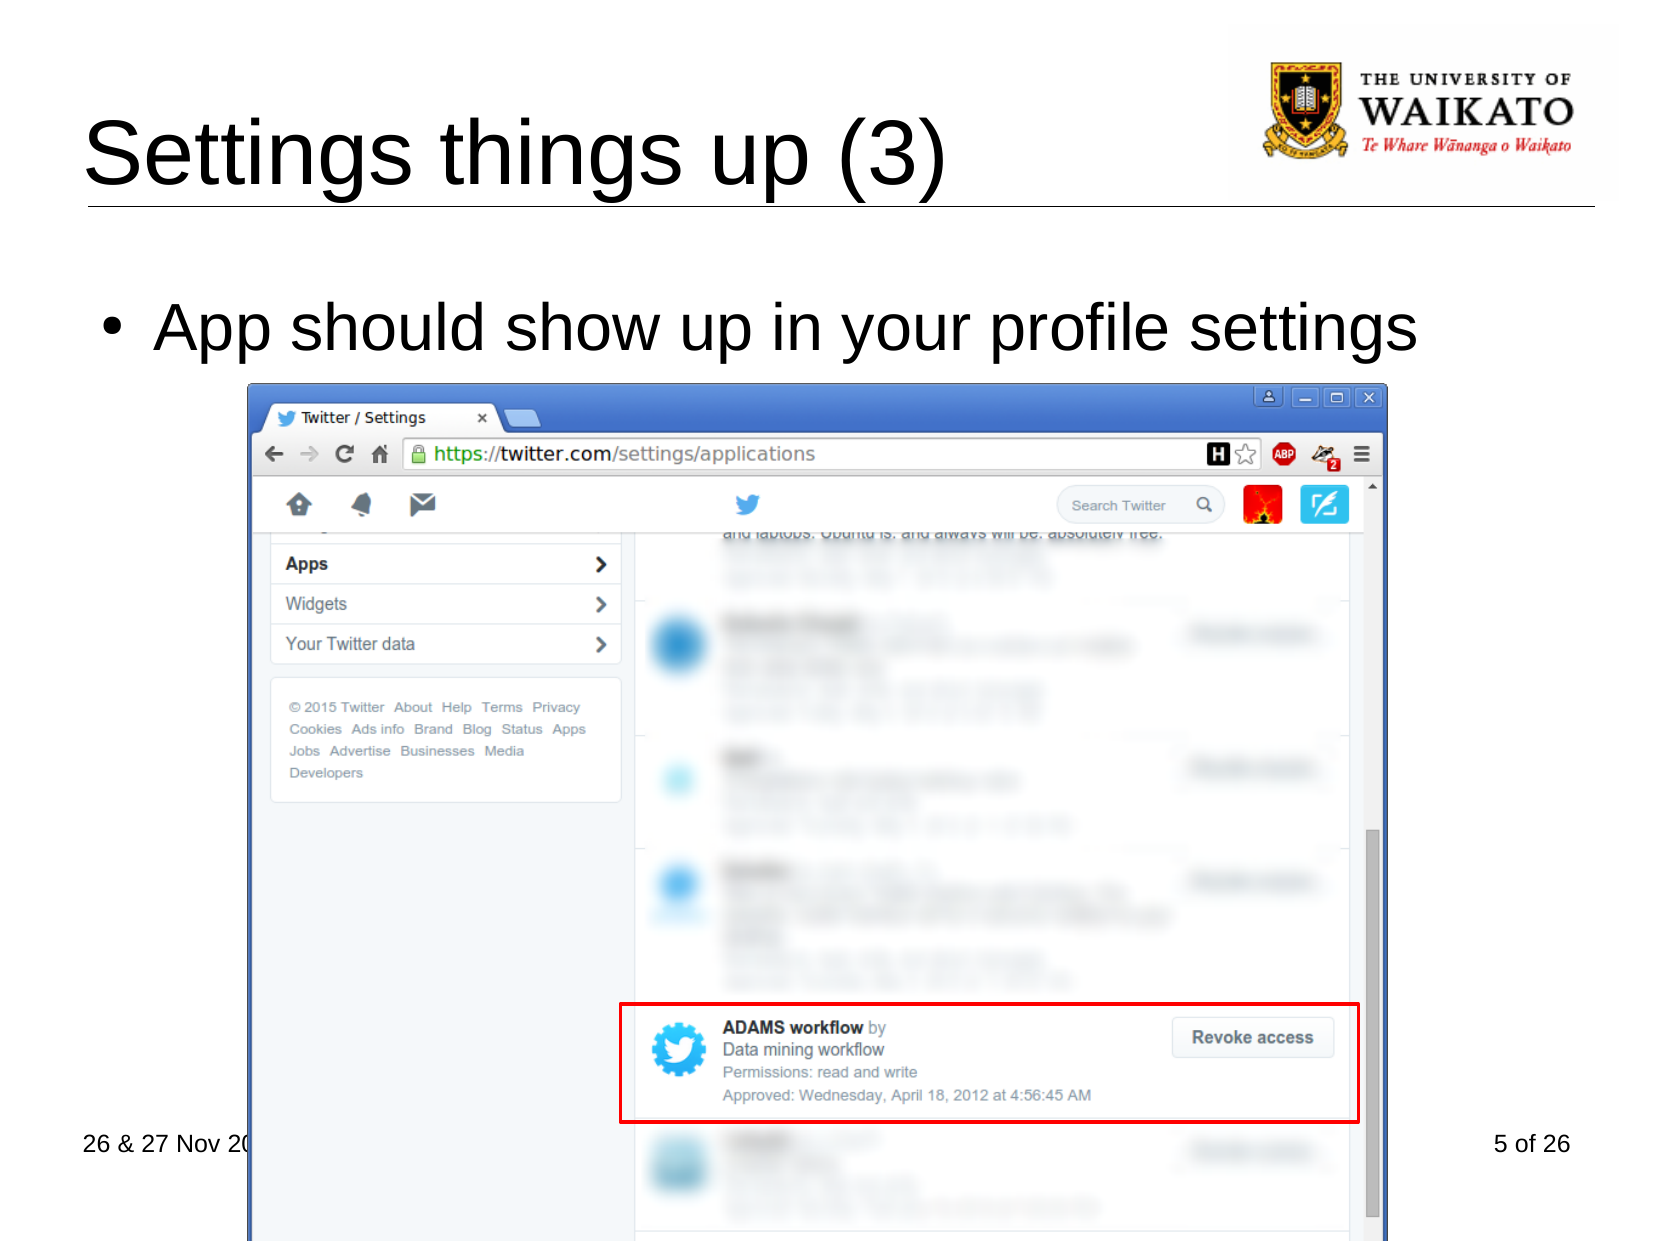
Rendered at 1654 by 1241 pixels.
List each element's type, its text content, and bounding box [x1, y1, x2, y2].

picture [1228, 24, 1619, 201]
title Settings things up (3) [82, 49, 1571, 257]
picture [247, 383, 1388, 1241]
list App should show up in your profile settings [82, 290, 1571, 1010]
